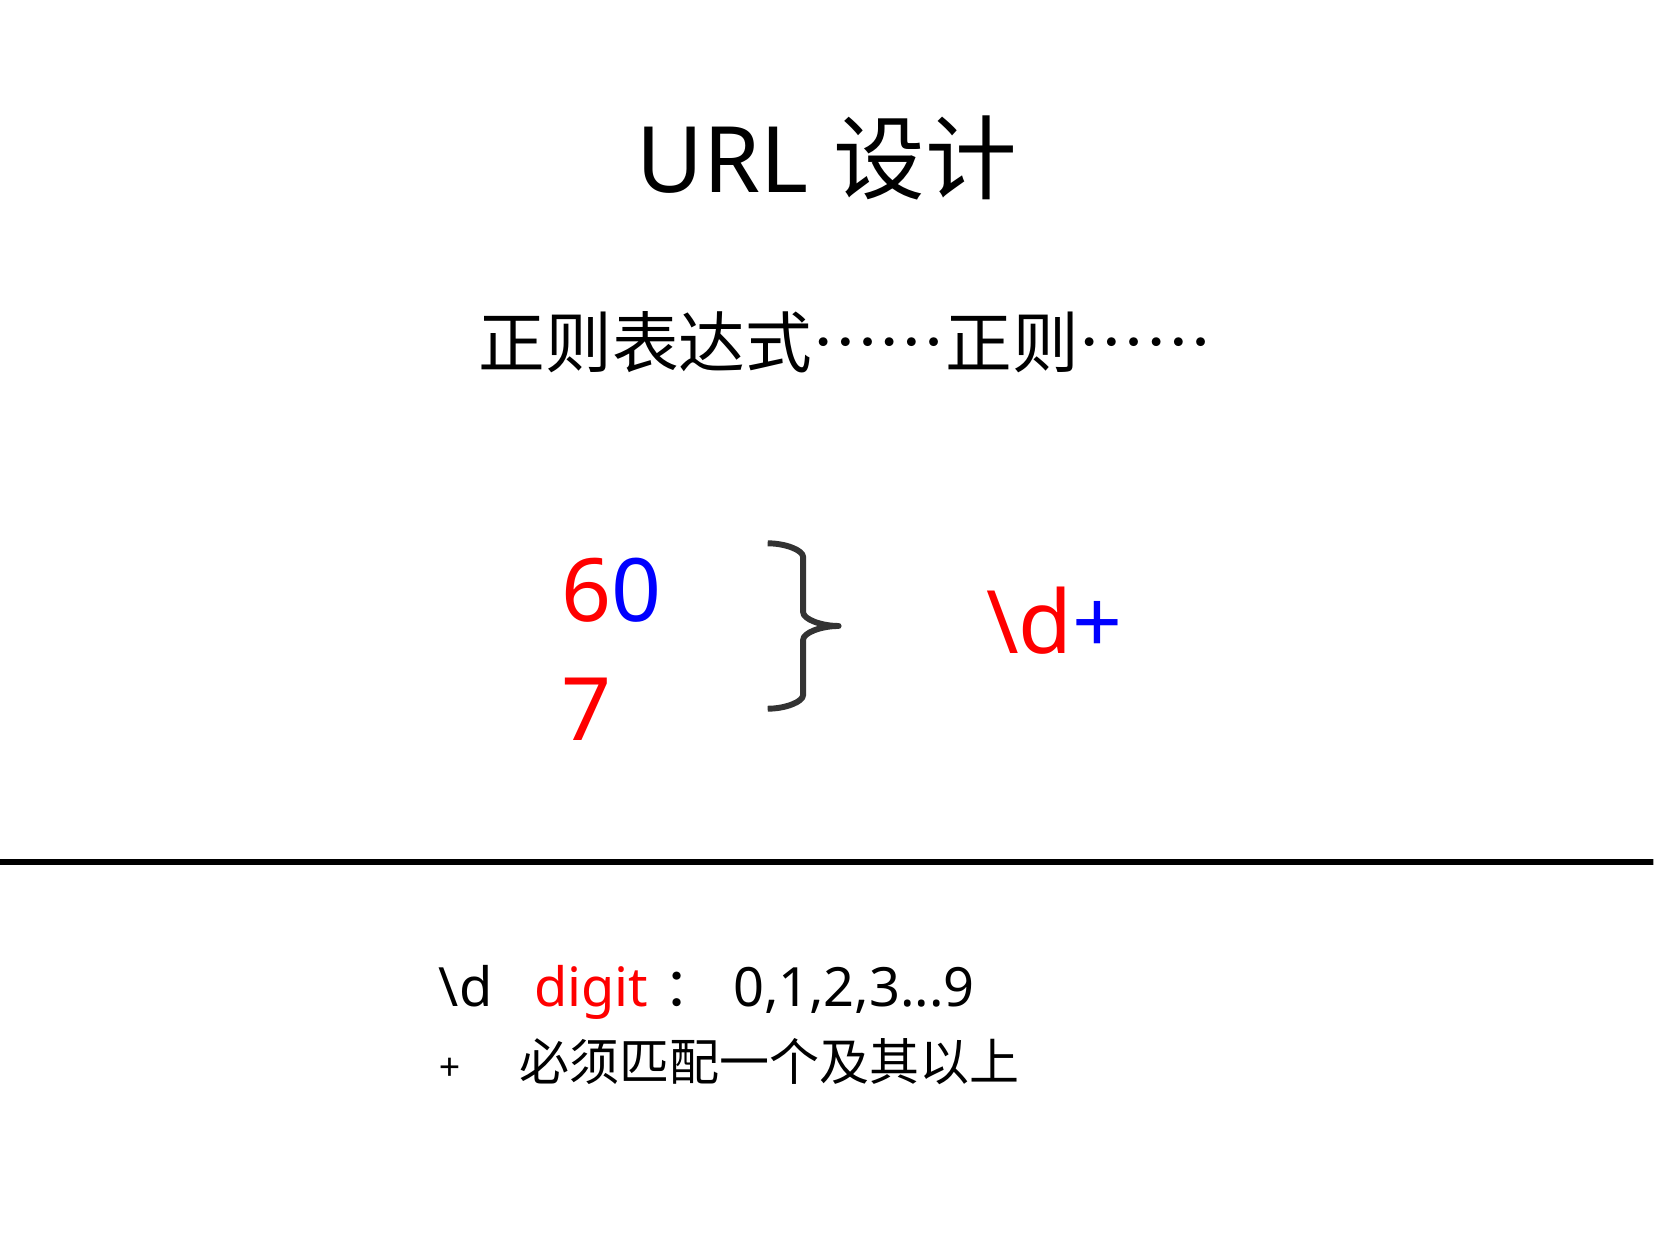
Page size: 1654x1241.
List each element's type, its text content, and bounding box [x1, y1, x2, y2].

text_box \d digit：0,1,2,3...9 + 必须匹配一个及其以上 [421, 933, 1252, 1211]
text_box 60 7 [543, 517, 1158, 745]
text_box \d+ [968, 549, 1382, 674]
list 正则表达式……正则…… [82, 290, 1538, 426]
title URL设计 [82, 49, 1571, 257]
